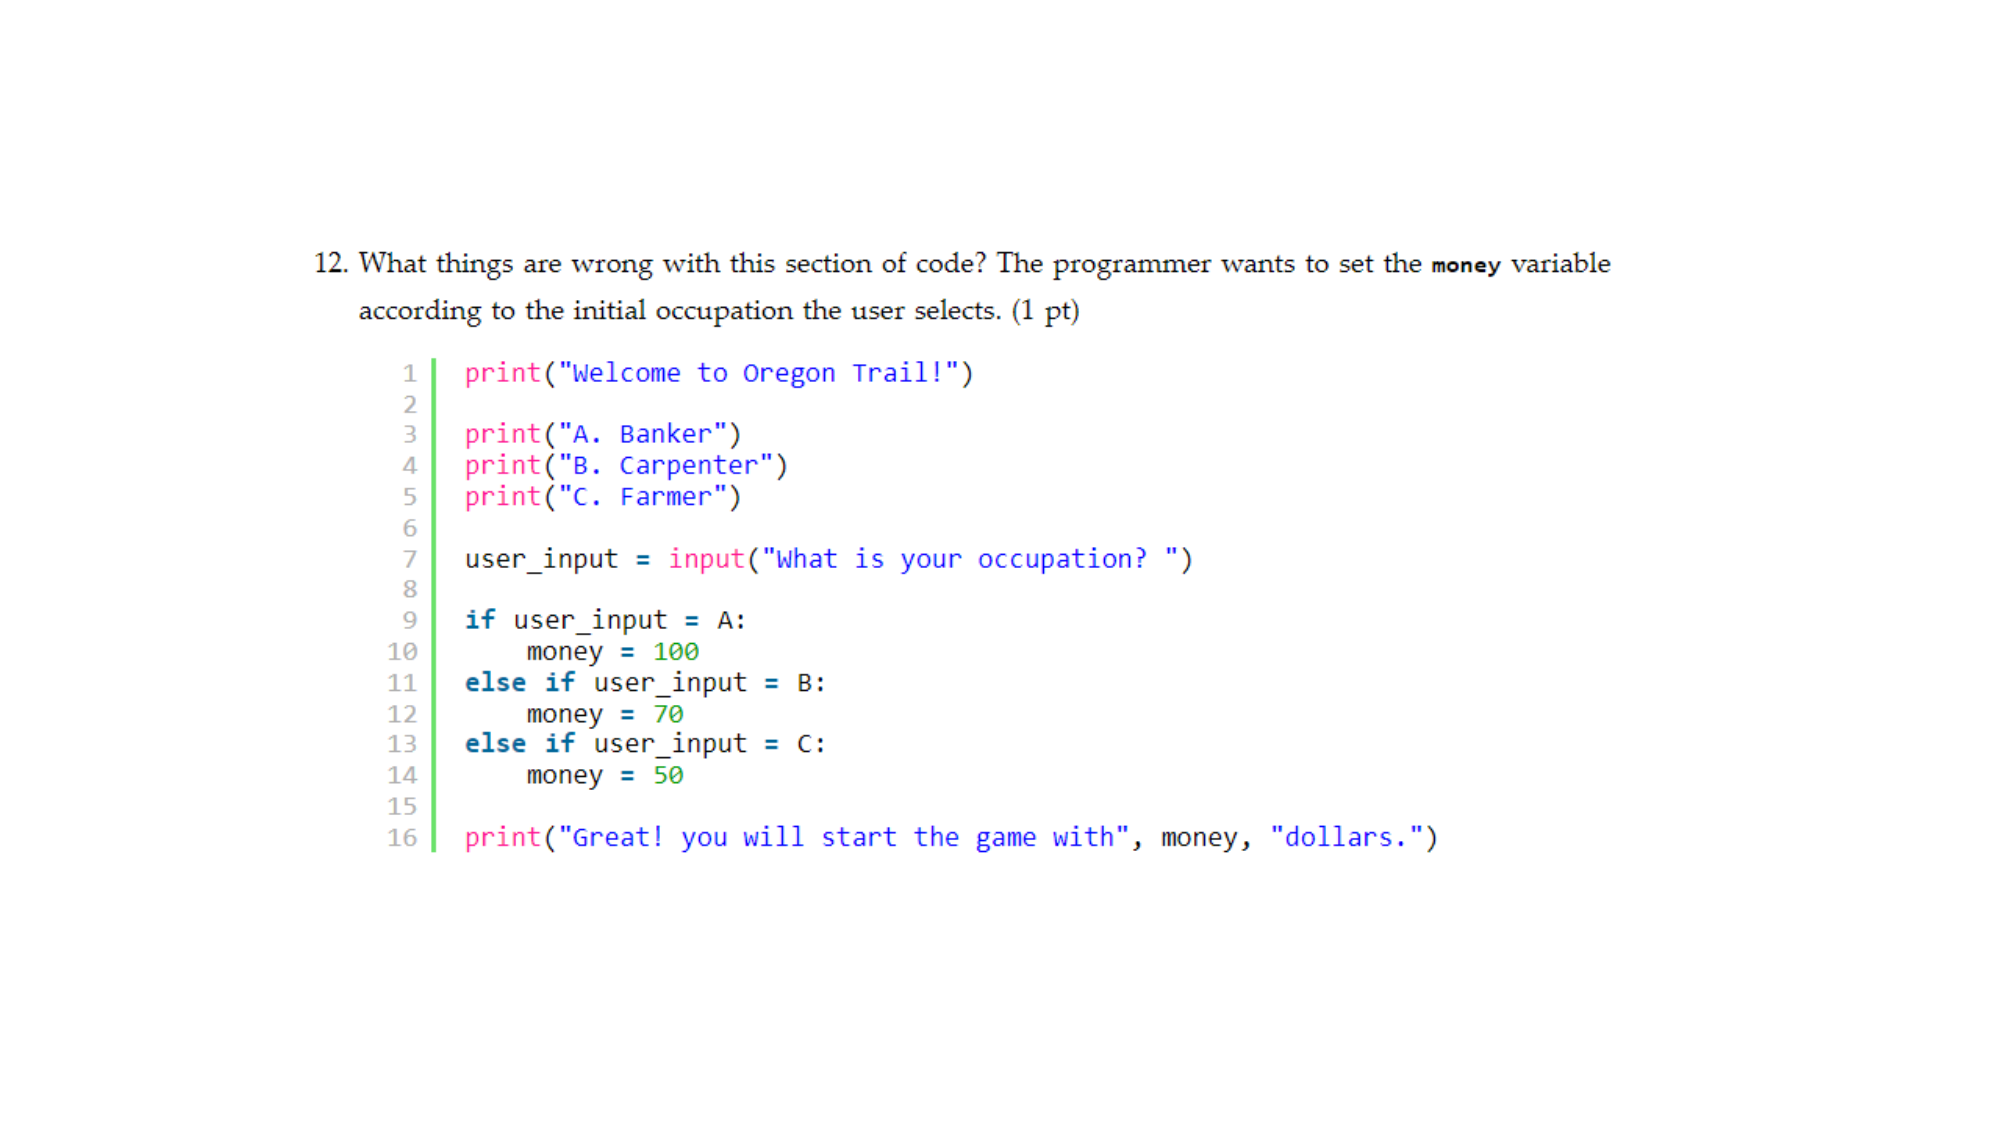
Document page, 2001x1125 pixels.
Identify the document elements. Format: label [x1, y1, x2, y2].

picture [294, 224, 1706, 901]
